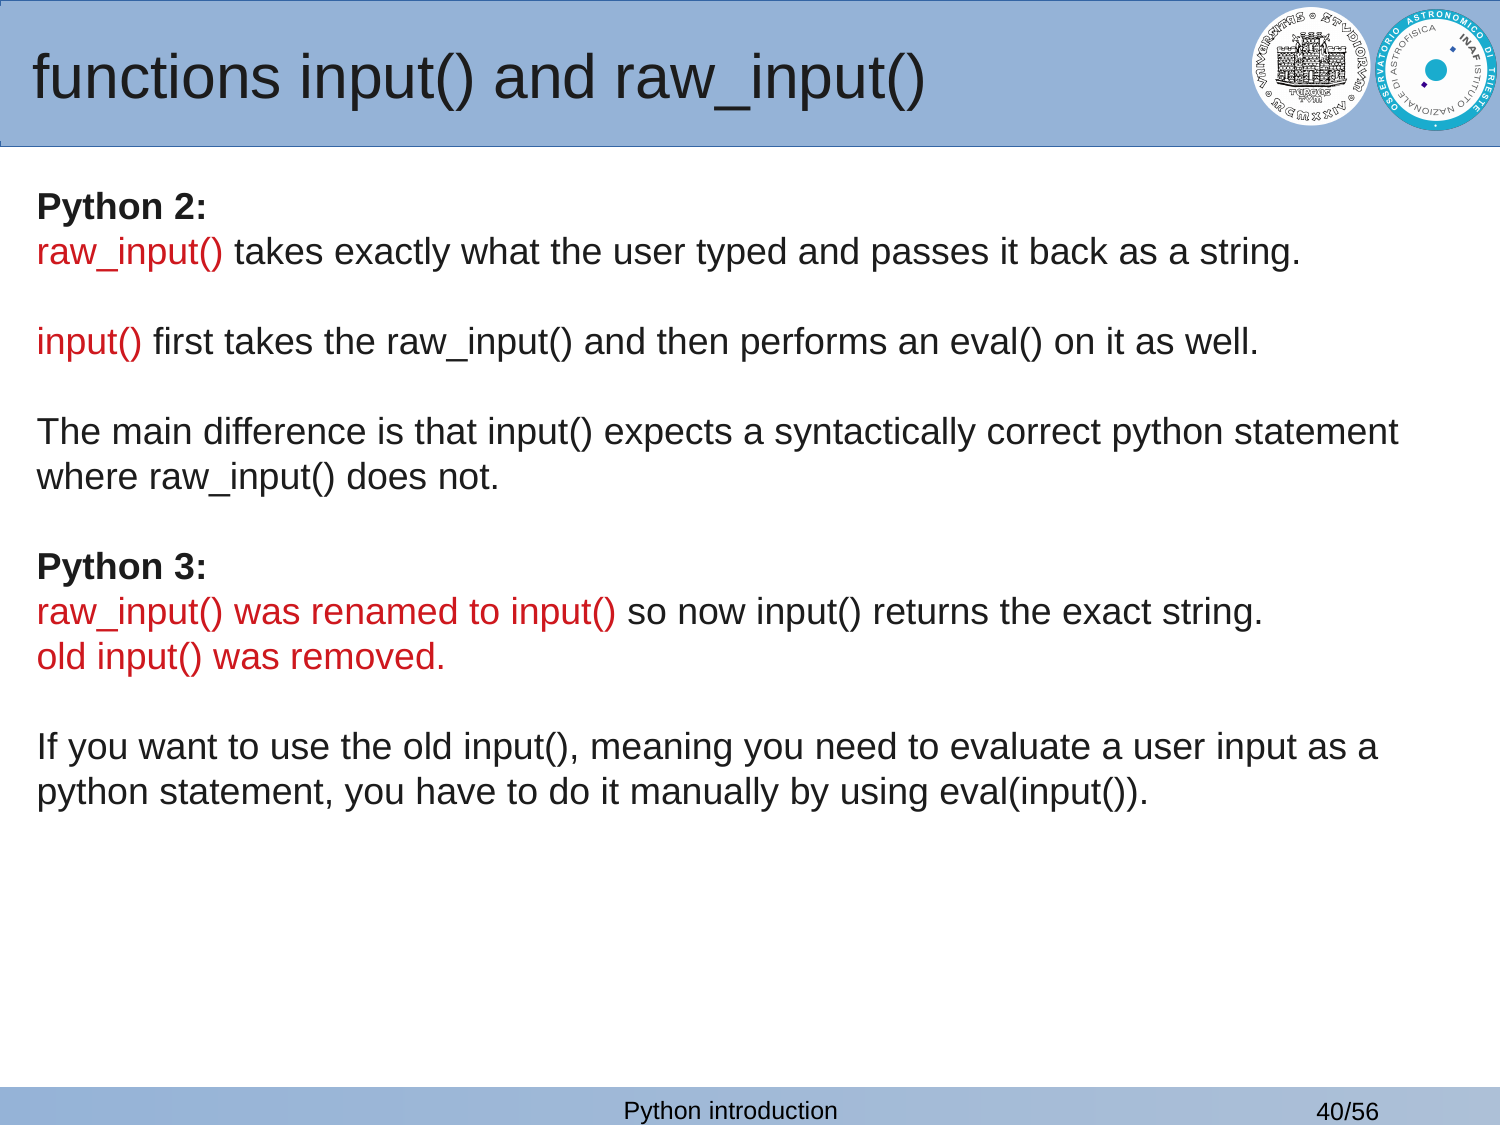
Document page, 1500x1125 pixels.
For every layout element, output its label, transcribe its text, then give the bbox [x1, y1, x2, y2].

picture [1252, 0, 1500, 156]
text_box functions input() and raw_input() [0, 5, 1243, 141]
list Python 2: raw_input() takes exactly what the user typed and passes it back as a string. input() first takes the raw_input() and then performs an eval() on it as well. The main difference is that input() expects a syntactically correct python statement where raw_input() does not. Python 3: raw_input() was renamed to input() so now input() returns the exact string. old input() was removed. If you want to use the old input(), meaning you need to evaluate a user input as a python statement, you have to do it manually by using eval(input()). [21, 174, 1455, 1048]
